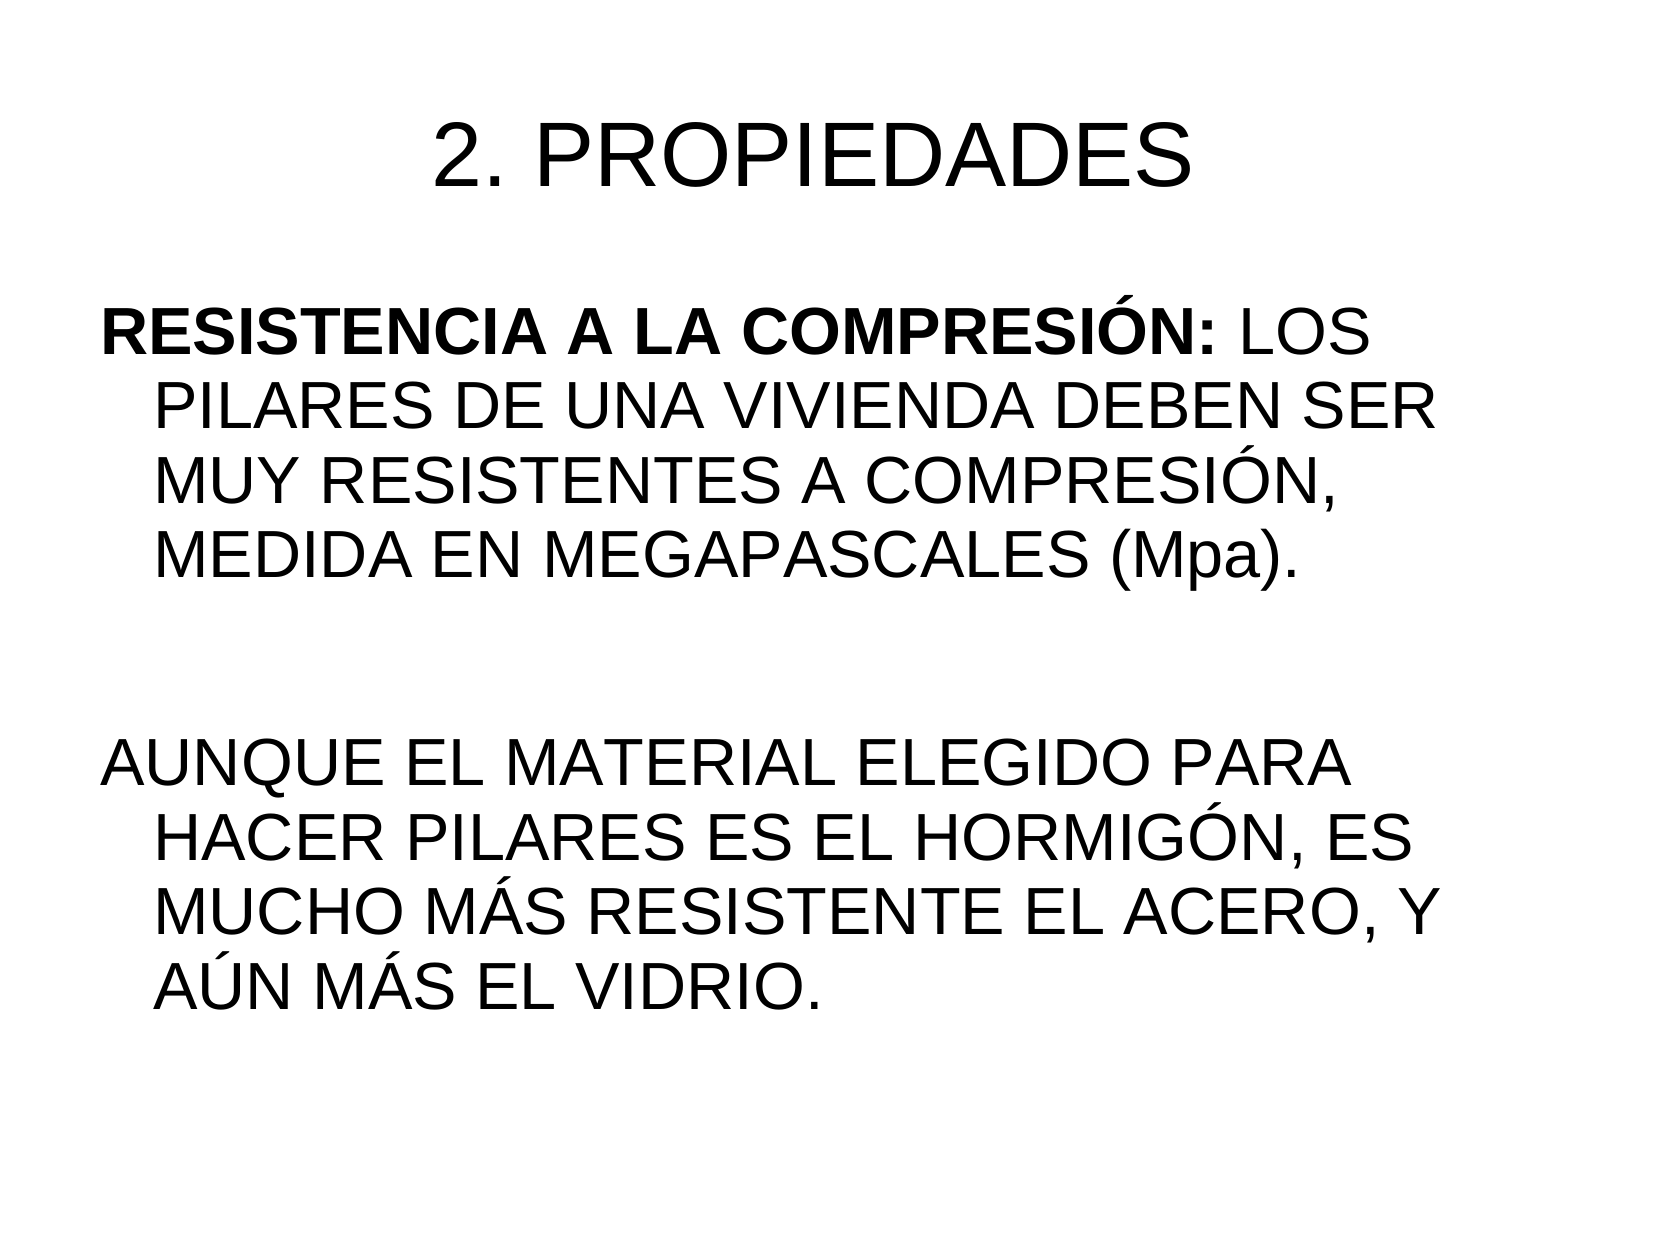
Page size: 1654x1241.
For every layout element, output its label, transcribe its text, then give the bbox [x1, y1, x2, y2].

list RESISTENCIA A LA COMPRESIÓN: LOS PILARES DE UNA VIVIENDA DEBEN SER MUY RESISTENTES A COMPRESIÓN, MEDIDA EN MEGAPASCALES (Mpa). AUNQUE EL MATERIAL ELEGIDO PARA HACER PILARES ES EL HORMIGÓN, ES MUCHO MÁS RESISTENTE EL ACERO, Y AÚN MÁS EL VIDRIO. [82, 290, 1571, 1109]
title 2. PROPIEDADES [82, 56, 1571, 250]
